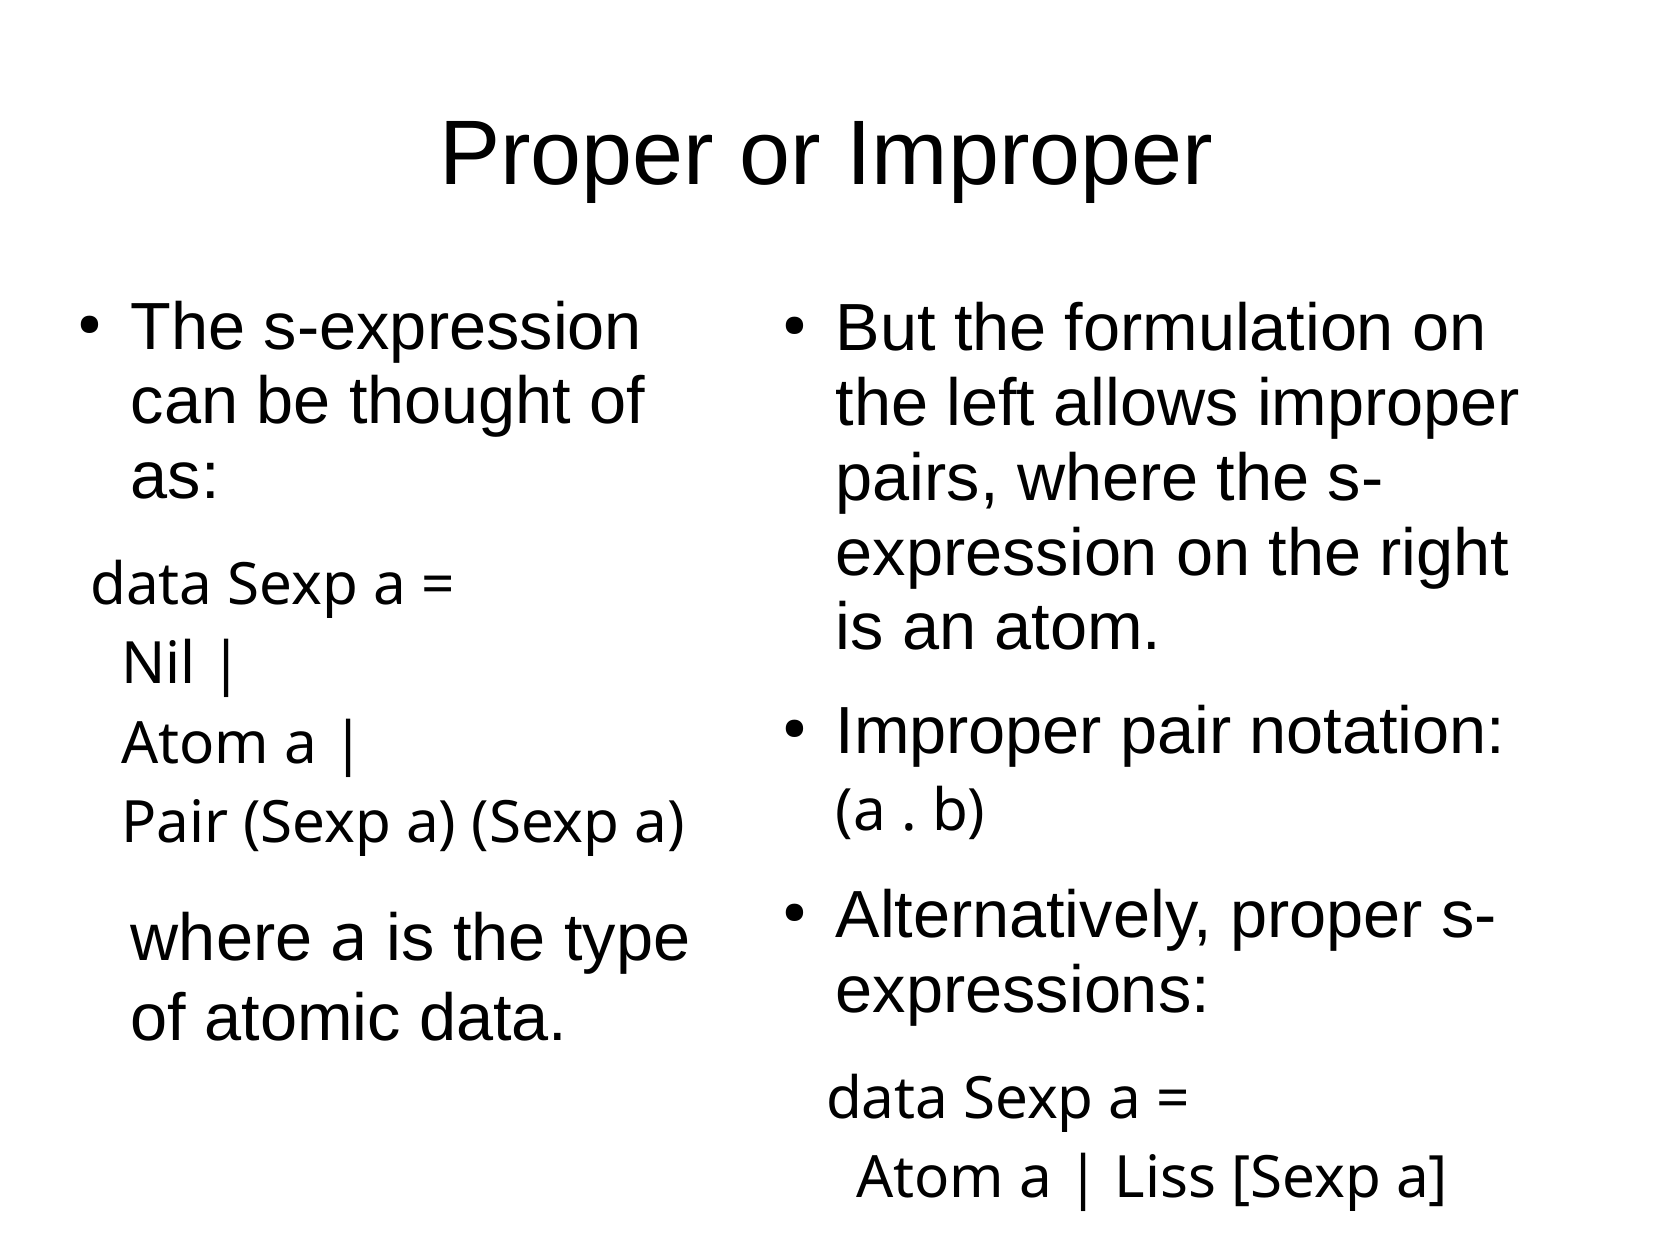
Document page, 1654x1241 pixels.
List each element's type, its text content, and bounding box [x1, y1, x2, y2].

list The s-expression can be thought of as: data Sexp a = Nil | Atom a | Pair (Sexp a) (Sexp a) where a is the type of atomic data. [60, 288, 728, 1108]
title Proper or Improper [82, 49, 1571, 257]
list But the formulation on the left allows improper pairs, where the s-expression on the right is an atom. Improper pair notation: (a . b) Alternatively, proper s-expressions: data Sexp a = Atom a | Liss [Sexp a] [765, 290, 1572, 1201]
